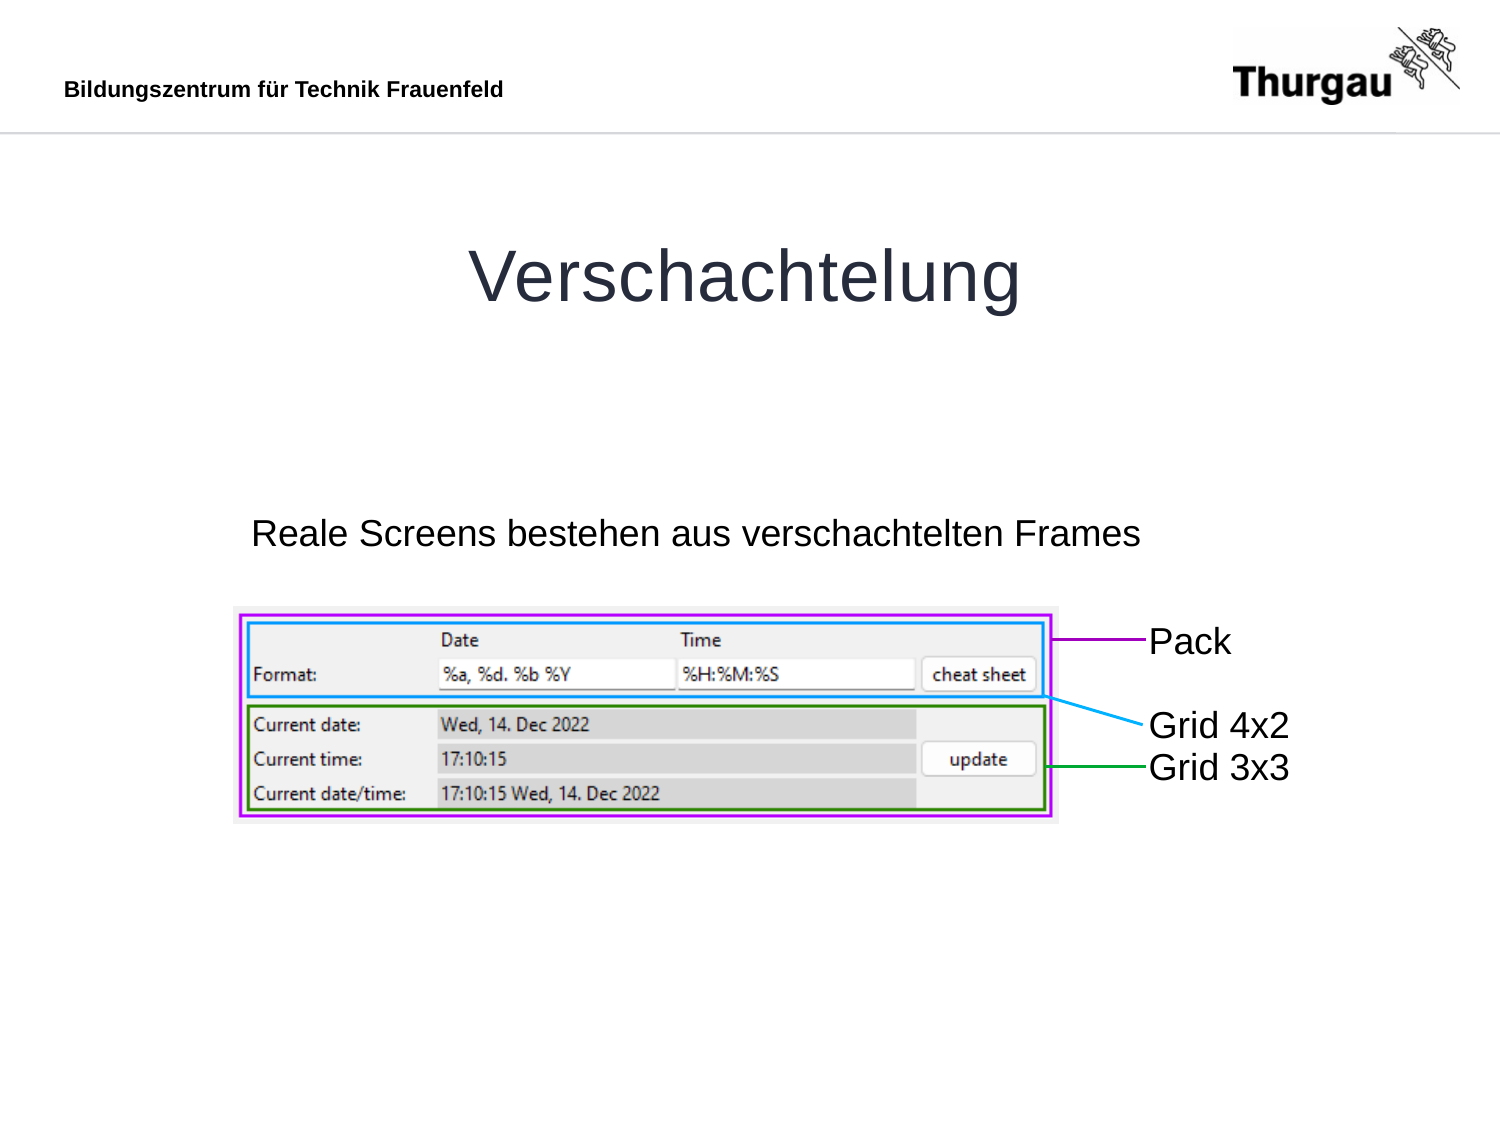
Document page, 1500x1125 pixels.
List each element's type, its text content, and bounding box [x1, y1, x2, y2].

picture [1233, 27, 1460, 105]
text_box [66, 739, 757, 882]
text_box Bildungszentrum für Technik Frauenfeld [48, 65, 667, 115]
text_box Pack Grid 4x2 Grid 3x3 [1133, 612, 1316, 796]
picture [233, 606, 1059, 824]
text_box Verschachtelung [56, 239, 1435, 323]
text_box Reale Screens bestehen aus verschachtelten Frames [236, 504, 1314, 562]
